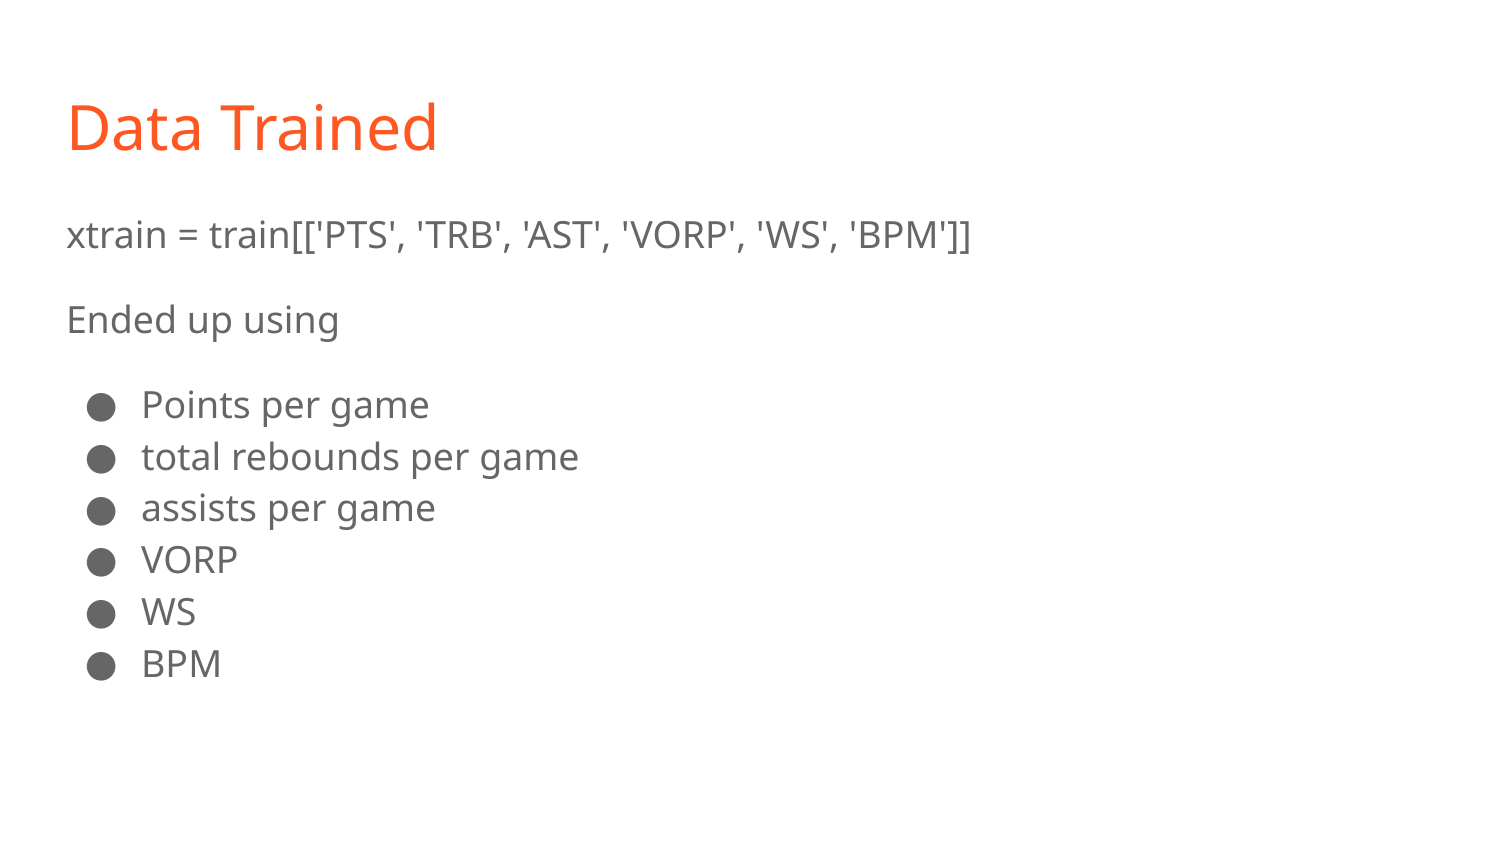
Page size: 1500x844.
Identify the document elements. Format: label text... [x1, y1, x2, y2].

list xtrain = train[['PTS', 'TRB', 'AST', 'VORP', 'WS', 'BPM']] Ended up using Points per game total rebounds per game assists per game VORP WS BPM [51, 189, 1449, 750]
title Data Trained [51, 72, 1449, 167]
